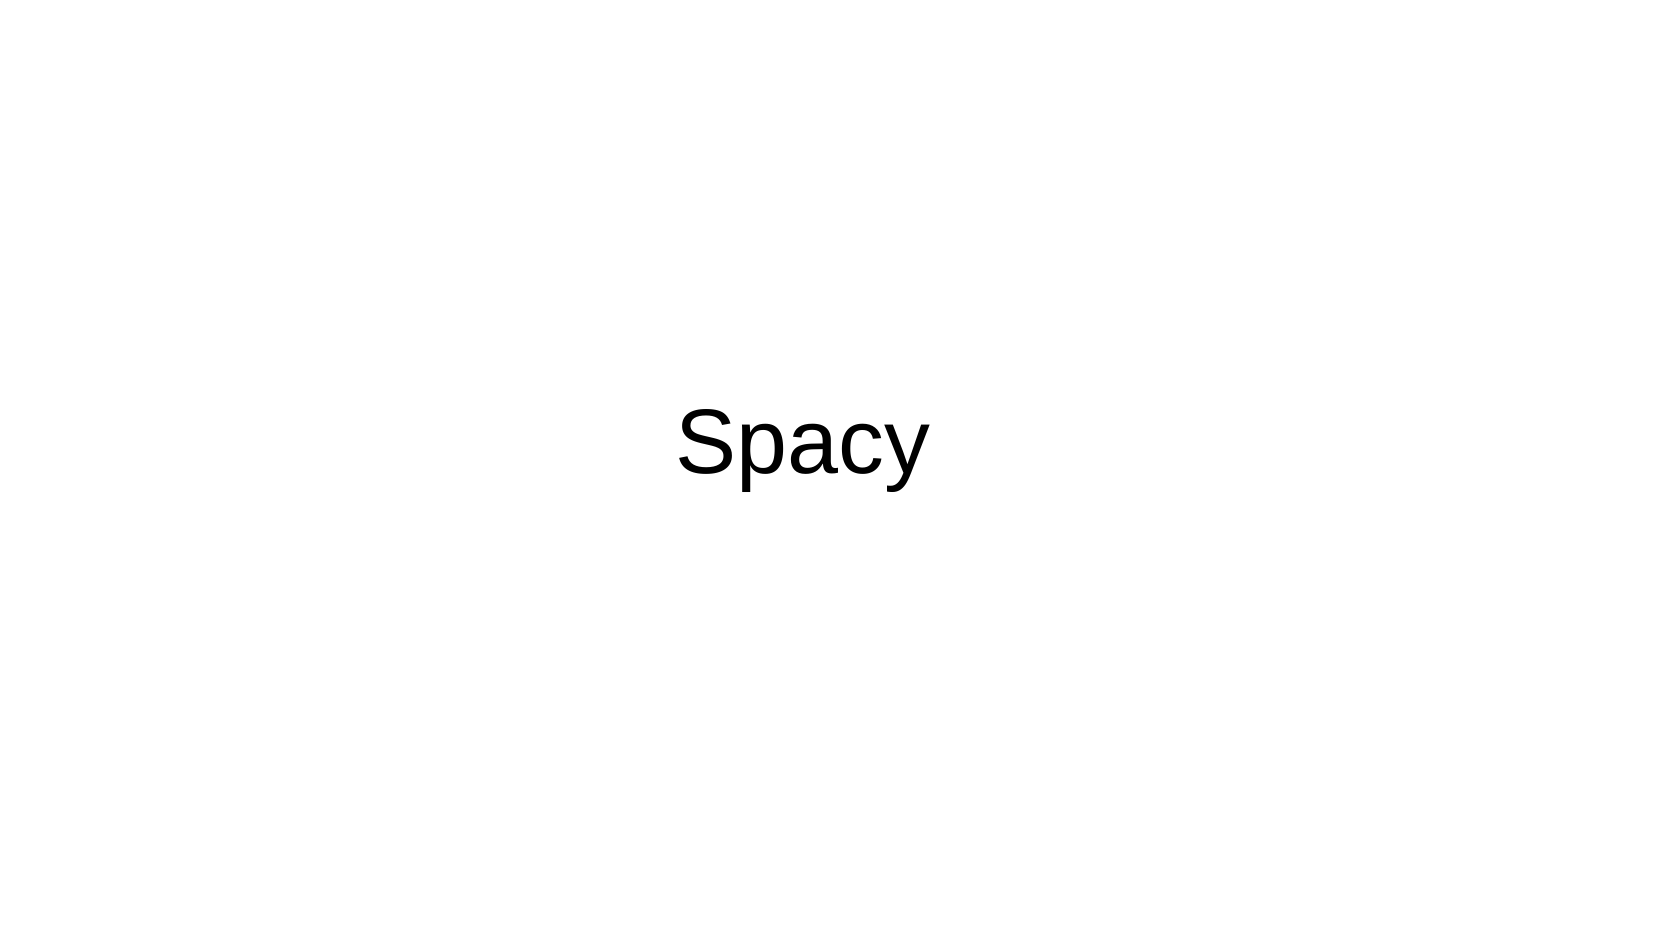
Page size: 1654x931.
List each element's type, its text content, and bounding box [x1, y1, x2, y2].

title Spacy [59, 364, 1548, 520]
